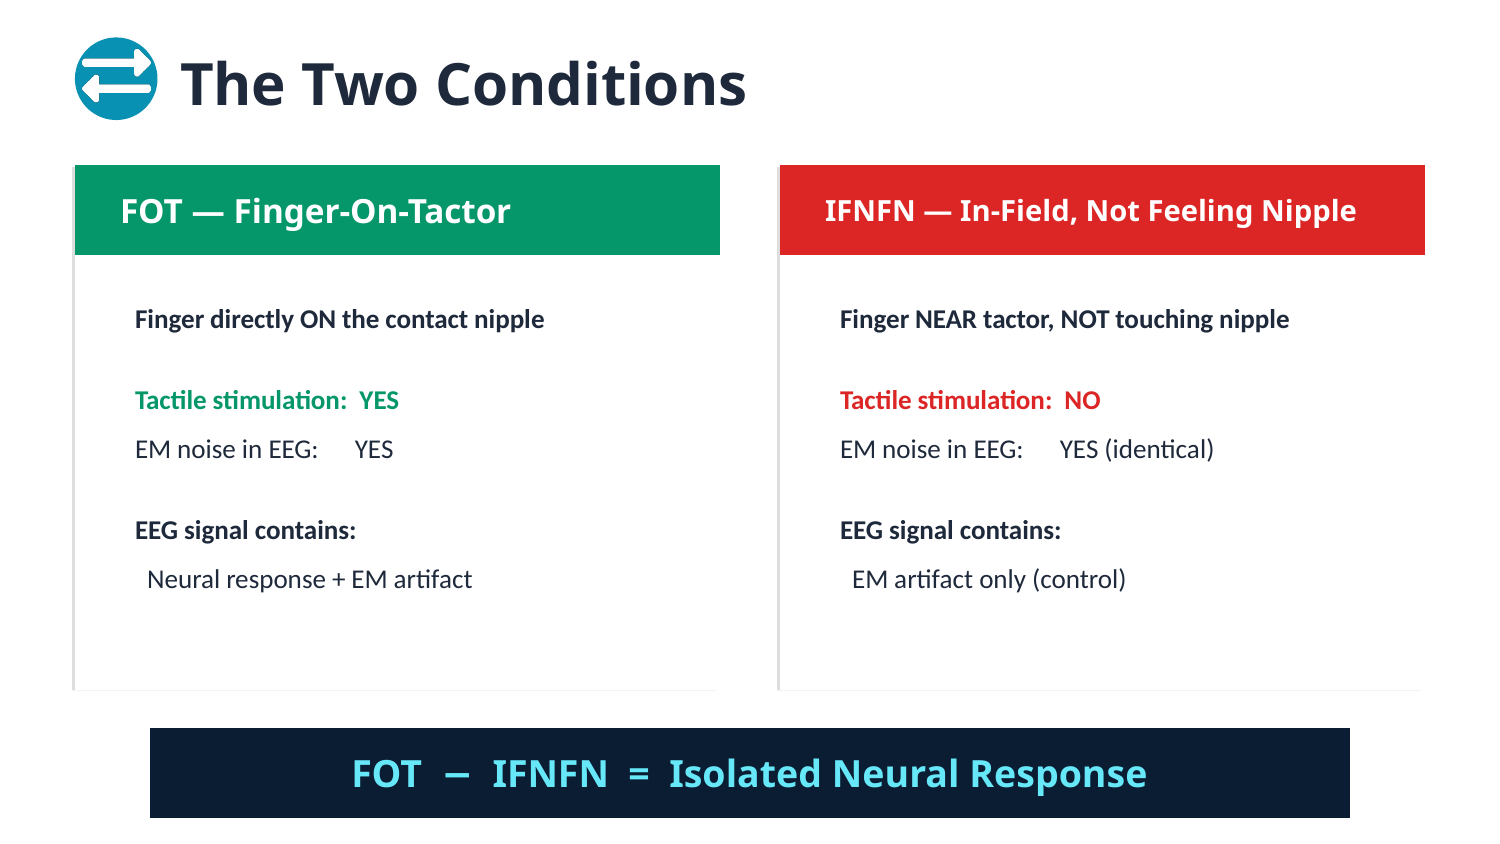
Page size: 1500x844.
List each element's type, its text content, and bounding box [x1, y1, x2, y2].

text_box The Two Conditions [180, 45, 1380, 120]
text_box Finger NEAR tactor, NOT touching nipple Tactile stimulation: NO EM noise in EEG: YES (identical) EEG signal contains: EM artifact only (control) [825, 278, 1395, 653]
text_box [74, 55, 82, 102]
text_box [780, 165, 1425, 690]
picture [83, 50, 150, 76]
text_box Finger directly ON the contact nipple Tactile stimulation: YES EM noise in EEG: YES EEG signal contains: Neural response + EM artifact [120, 278, 690, 653]
text_box IFNFN — In-Field, Not Feeling Nipple [810, 173, 1395, 248]
text_box FOT — Finger-On-Tactor [105, 173, 690, 248]
text_box [99, 37, 133, 41]
text_box [151, 56, 158, 101]
picture [83, 75, 150, 102]
text_box FOT − IFNFN = Isolated Neural Response [150, 728, 1350, 818]
picture [136, 41, 151, 54]
picture [82, 41, 96, 53]
text_box [75, 165, 720, 690]
text_box [89, 110, 144, 121]
